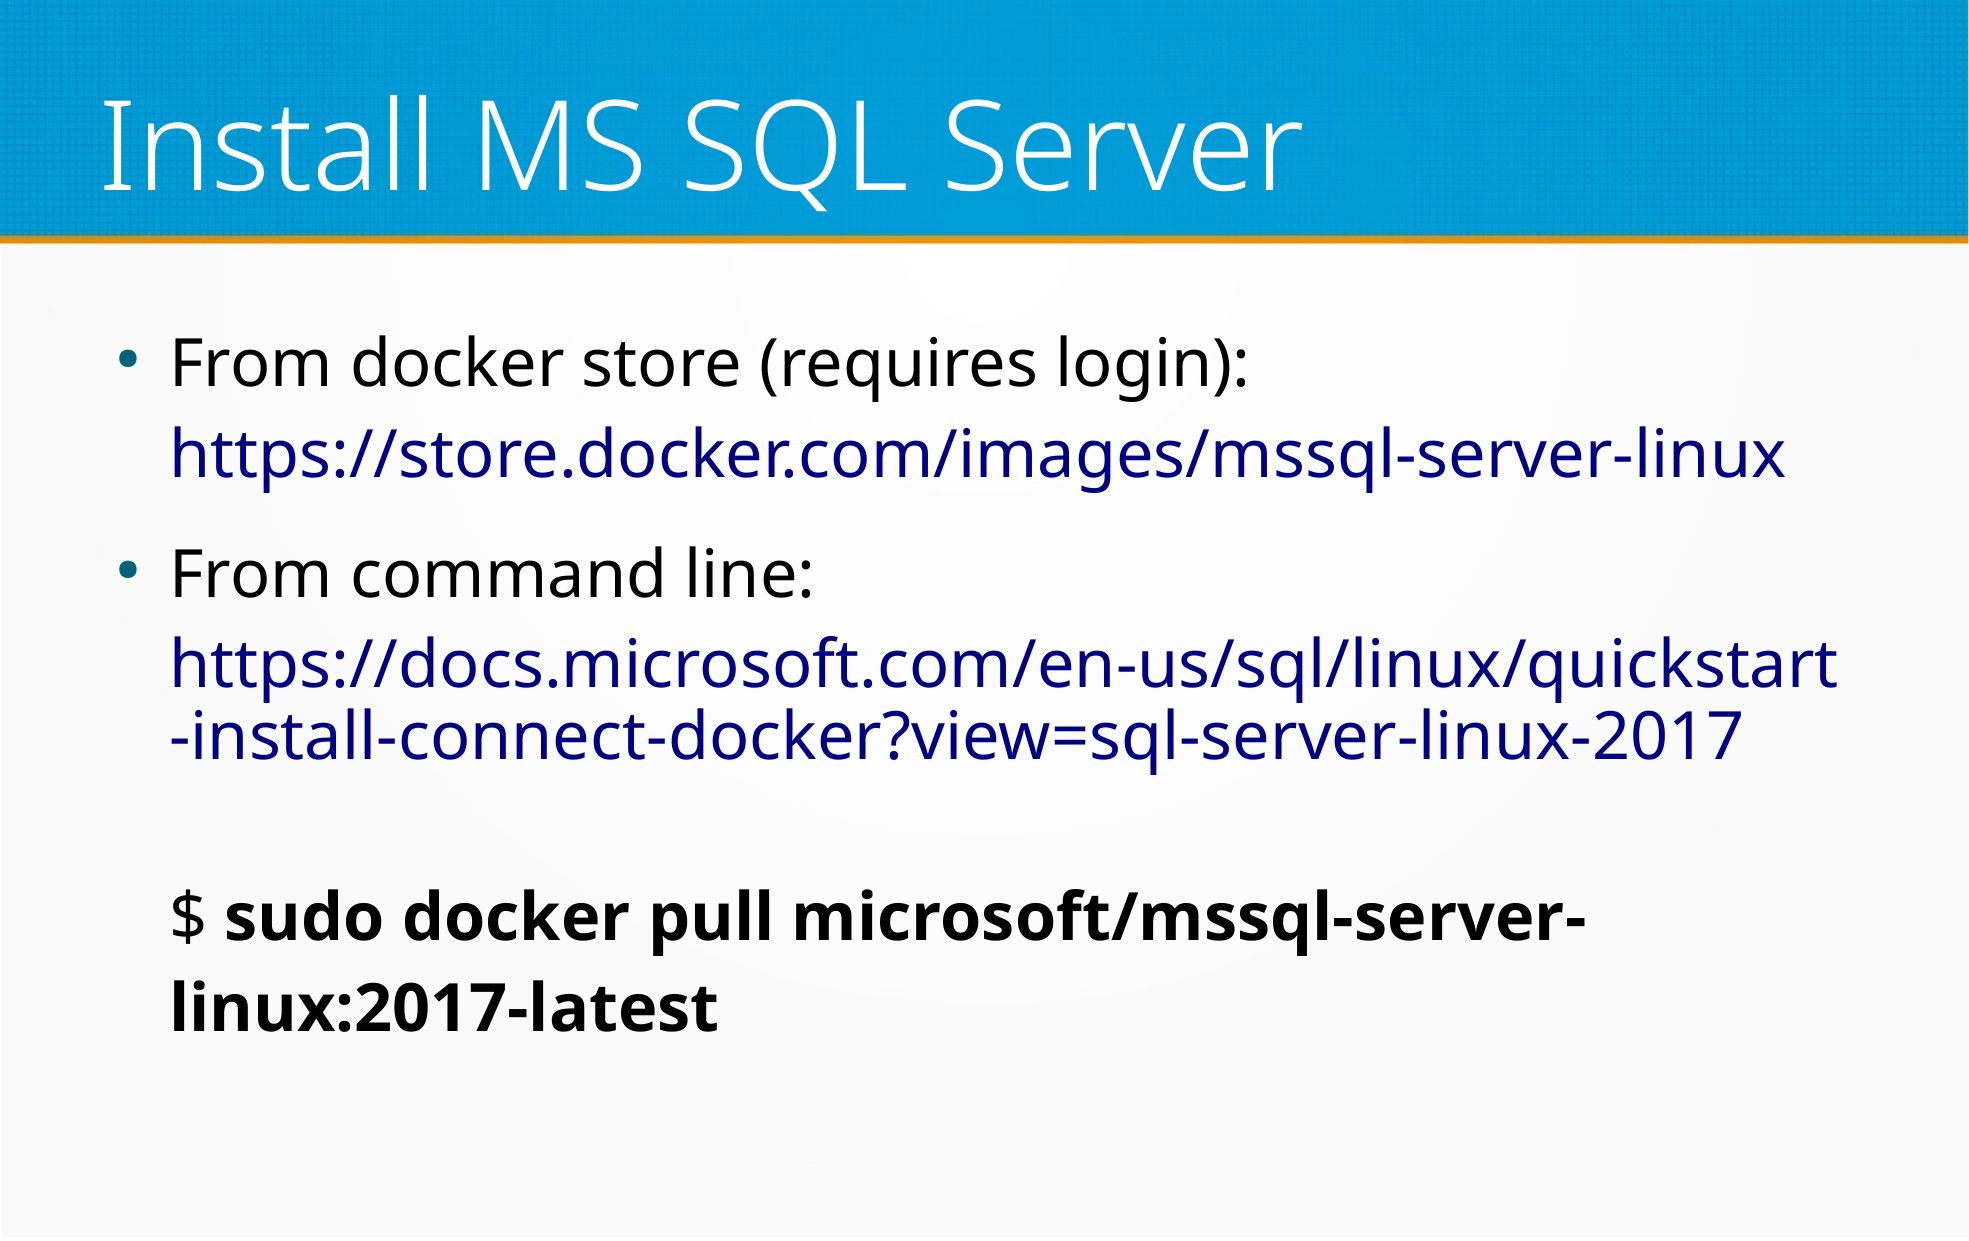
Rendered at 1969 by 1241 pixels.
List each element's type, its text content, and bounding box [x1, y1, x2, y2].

list From docker store (requires login): https://store.docker.com/images/mssql-server-linux From command line: https://docs.microsoft.com/en-us/sql/linux/quickstart-install-connect-docker?view=sql-server-linux-2017 $ sudo docker pull microsoft/mssql-server-linux:2017-latest [98, 315, 1861, 1081]
picture [0, 233, 1969, 1241]
title Install MS SQL Server [98, 19, 1870, 227]
